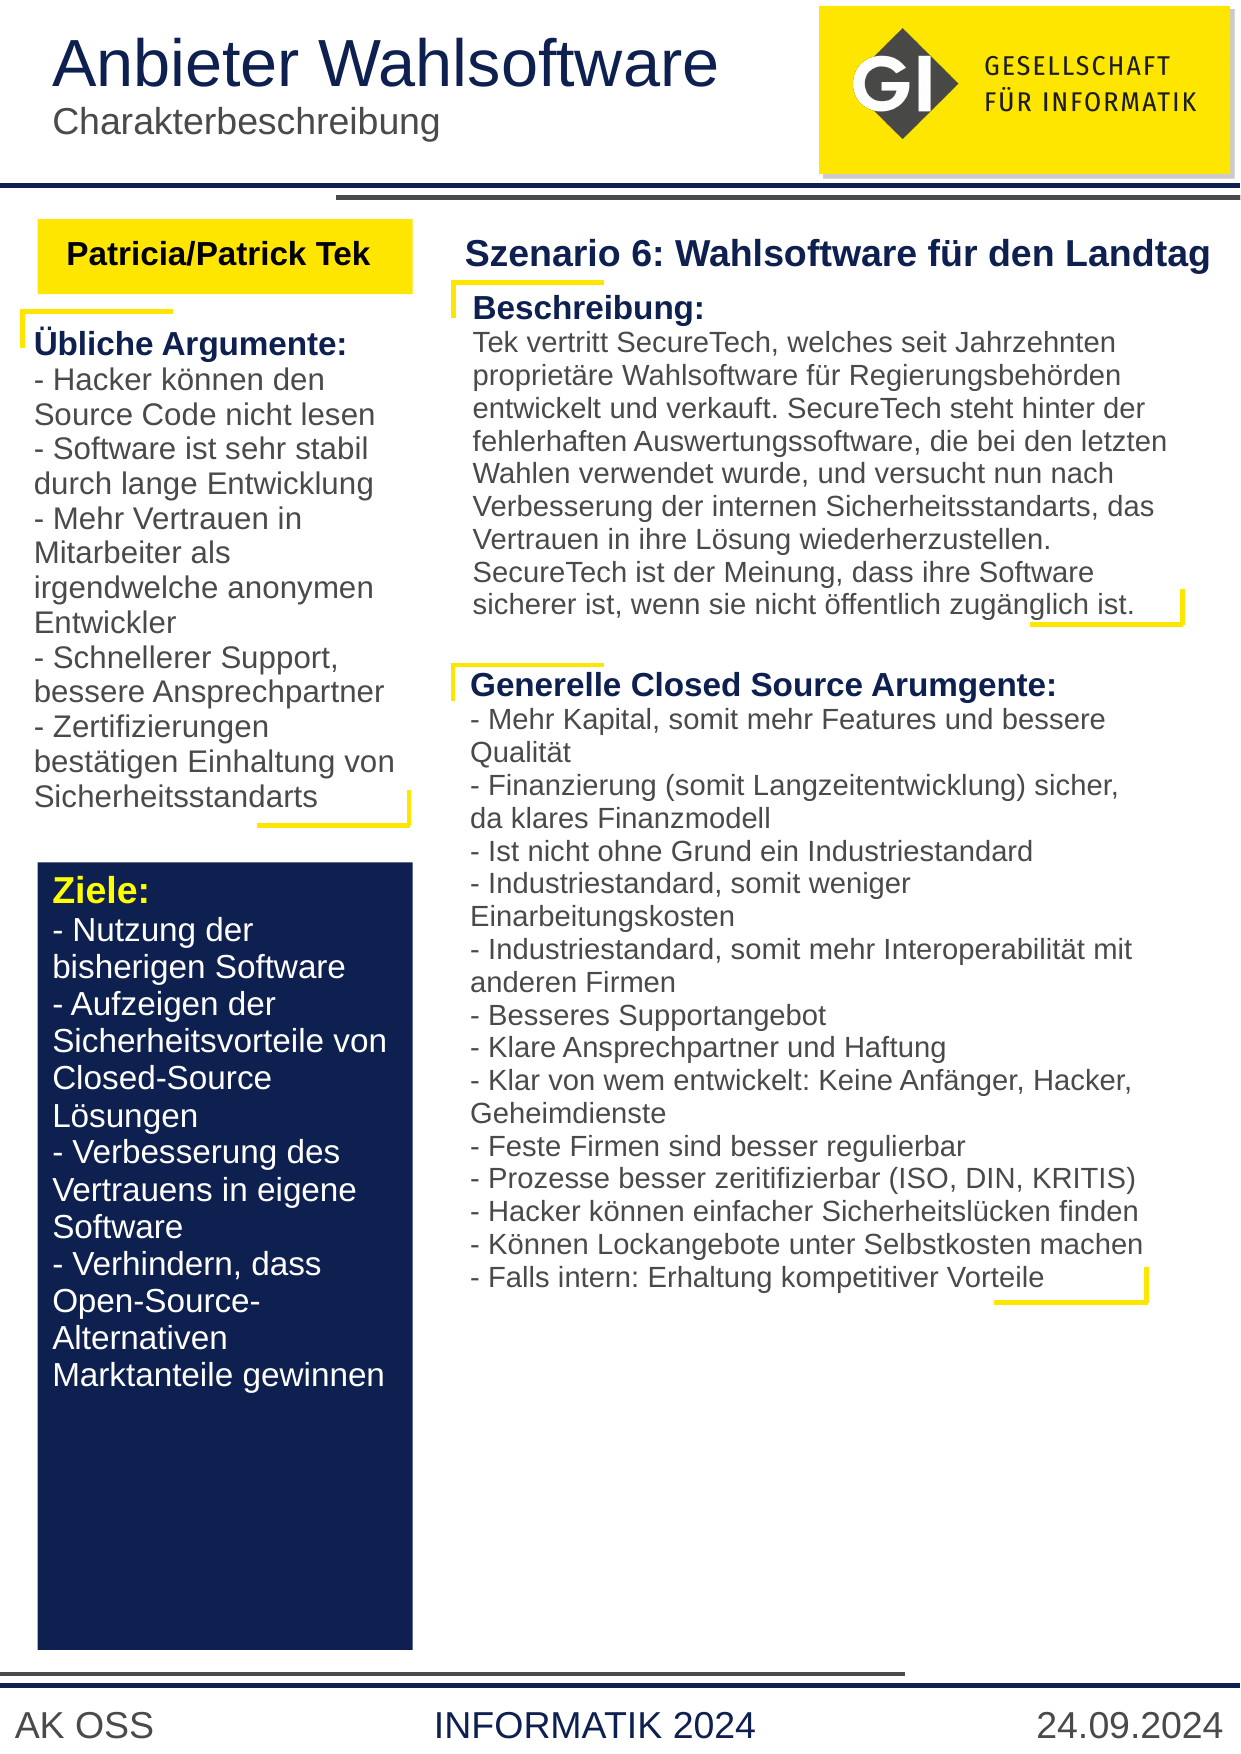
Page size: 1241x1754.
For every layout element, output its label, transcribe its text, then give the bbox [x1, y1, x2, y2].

text_box AK OSS [0, 1697, 170, 1754]
text_box [37, 219, 413, 228]
text_box Übliche Argumente: - Hacker können den Source Code nicht lesen - Software ist sehr stabil durch lange Entwicklung - Mehr Vertrauen in Mitarbeiter als irgendwelche anonymen Entwickler - Schnellerer Support, bessere Ansprechpartner - Zertifizierungen bestätigen Einhaltung von Sicherheitsstandarts [18, 317, 413, 1030]
text_box Szenario 6: Wahlsoftware für den Landtag [450, 225, 1238, 282]
text_box Anbieter Wahlsoftware Charakterbeschreibung [37, 18, 788, 169]
picture [853, 28, 1196, 139]
text_box Beschreibung: Tek vertritt SecureTech, welches seit Jahrzehnten proprietäre Wahlsoftware für Regierungsbehörden entwickelt und verkauft. SecureTech steht hinter der fehlerhaften Auswertungssoftware, die bei den letzten Wahlen verwendet wurde, und versucht nun nach Verbesserung der internen Sicherheitsstandarts, das Vertrauen in ihre Lösung wiederherzustellen. SecureTech ist der Meinung, dass ihre Software sicherer ist, wenn sie nicht öffentlich zugänglich ist. [457, 281, 1189, 924]
text_box Patricia/Patrick Tek [0, 228, 451, 317]
text_box Ziele: - Nutzung der bisherigen Software - Aufzeigen der Sicherheitsvorteile von Closed-Source Lösungen - Verbesserung des Vertrauens in eigene Software - Verhindern, dass Open-Source-Alternativen Marktanteile gewinnen [37, 862, 413, 1651]
text_box 24.09.2024 [1021, 1697, 1239, 1754]
text_box [819, 5, 1231, 174]
text_box Generelle Closed Source Arumgente: - Mehr Kapital, somit mehr Features und bessere Qualität - Finanzierung (somit Langzeitentwicklung) sicher, da klares Finanzmodell - Ist nicht ohne Grund ein Industriestandard - Industriestandard, somit weniger Einarbeitungskosten - Industriestandard, somit mehr Interoperabilität mit anderen Firmen - Besseres Supportangebot - Klare Ansprechpartner und Haftung - Klar von wem entwickelt: Keine Anfänger, Hacker, Geheimdienste - Feste Firmen sind besser regulierbar - Prozesse besser zeritifizierbar (ISO, DIN, KRITIS) - Hacker können einfacher Sicherheitslücken finden - Können Lockangebote unter Selbstkosten machen - Falls intern: Erhaltung kompetitiver Vorteile [455, 659, 1168, 1388]
text_box INFORMATIK 2024 [419, 1697, 772, 1754]
